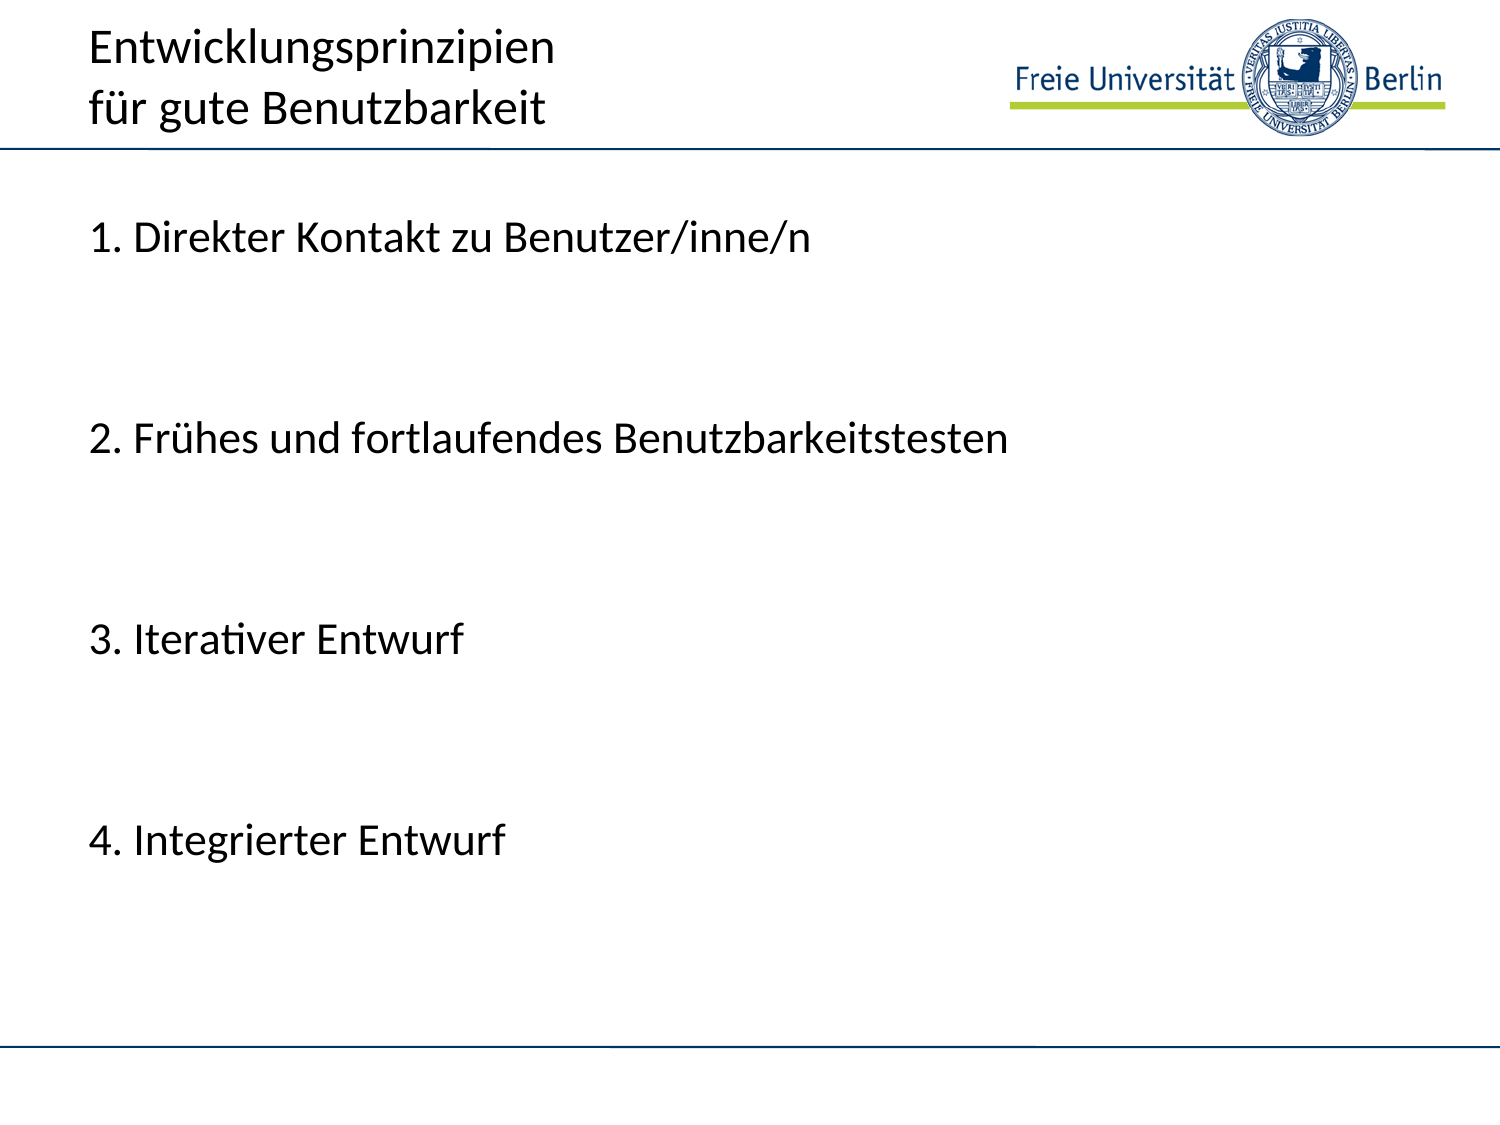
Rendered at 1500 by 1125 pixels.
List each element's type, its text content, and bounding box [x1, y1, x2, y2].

picture [1009, 19, 1446, 137]
list 1. Direkter Kontakt zu Benutzer/inne/n 2. Frühes und fortlaufendes Benutzbarkeitstesten 3. Iterativer Entwurf 4. Integrierter Entwurf [88, 206, 1417, 1033]
title Entwicklungsprinzipien für gute Benutzbarkeit [88, 12, 974, 135]
